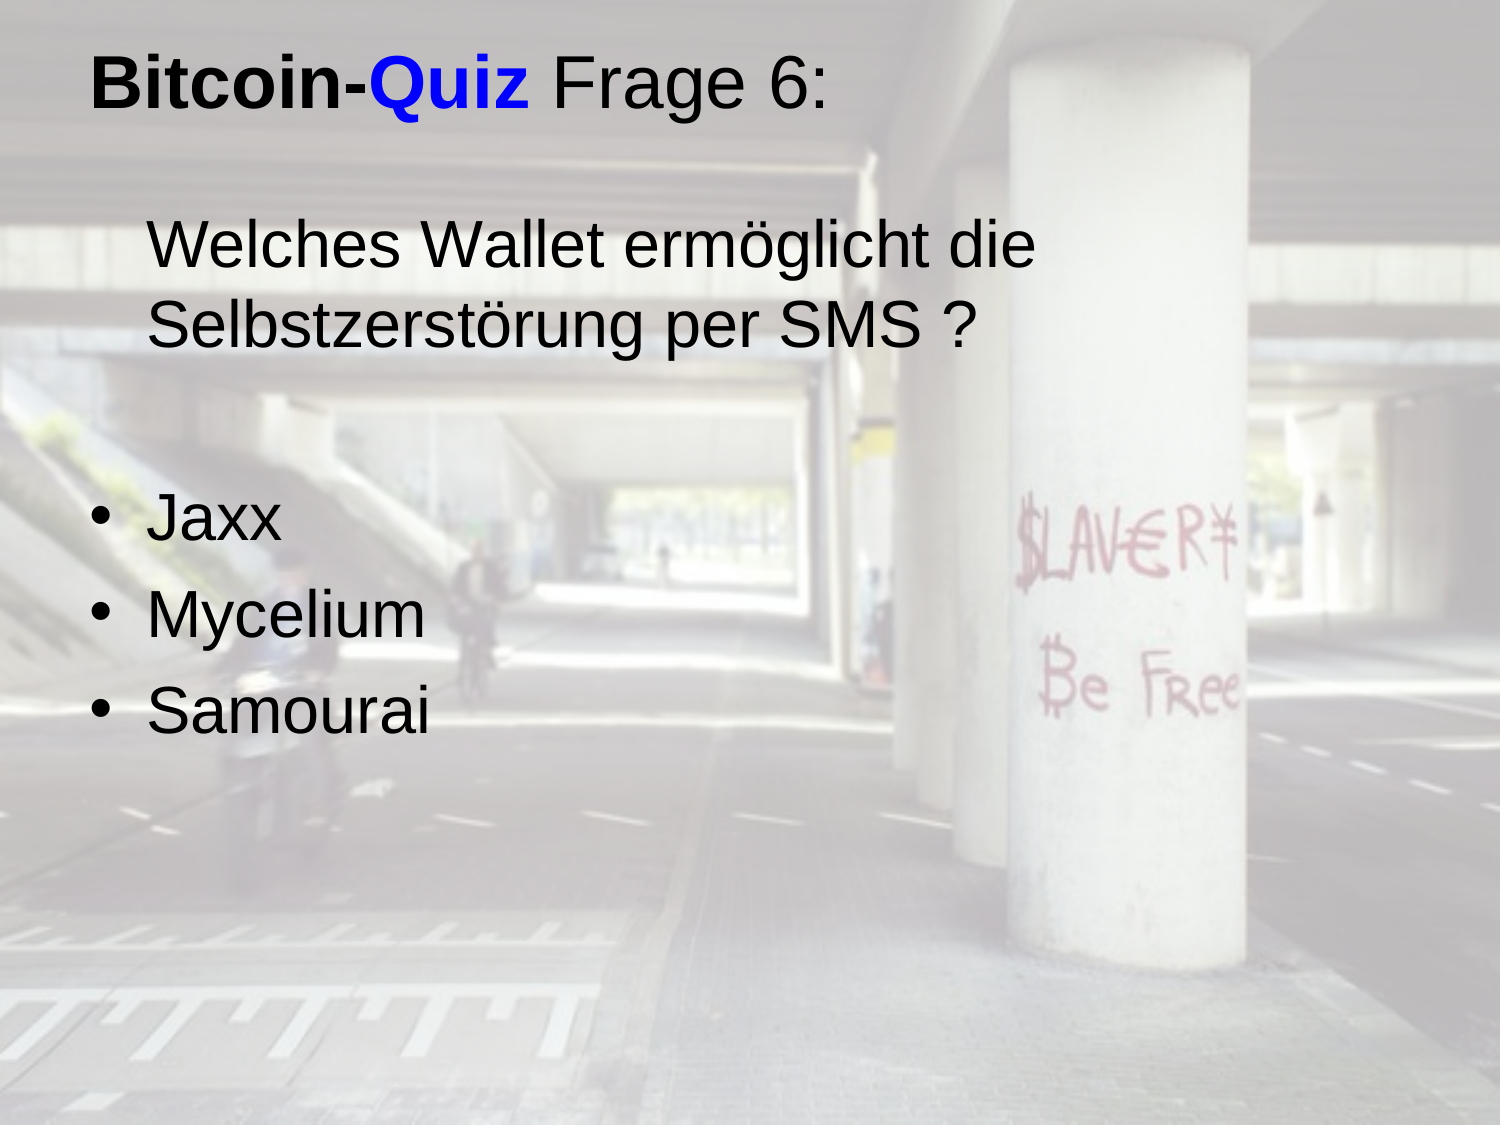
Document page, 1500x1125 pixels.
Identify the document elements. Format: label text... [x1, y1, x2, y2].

title Bitcoin-Quiz Frage 6: [75, 26, 1426, 132]
list Welches Wallet ermöglicht die Selbstzerstörung per SMS ? Jaxx Mycelium Samourai [75, 192, 1426, 1006]
